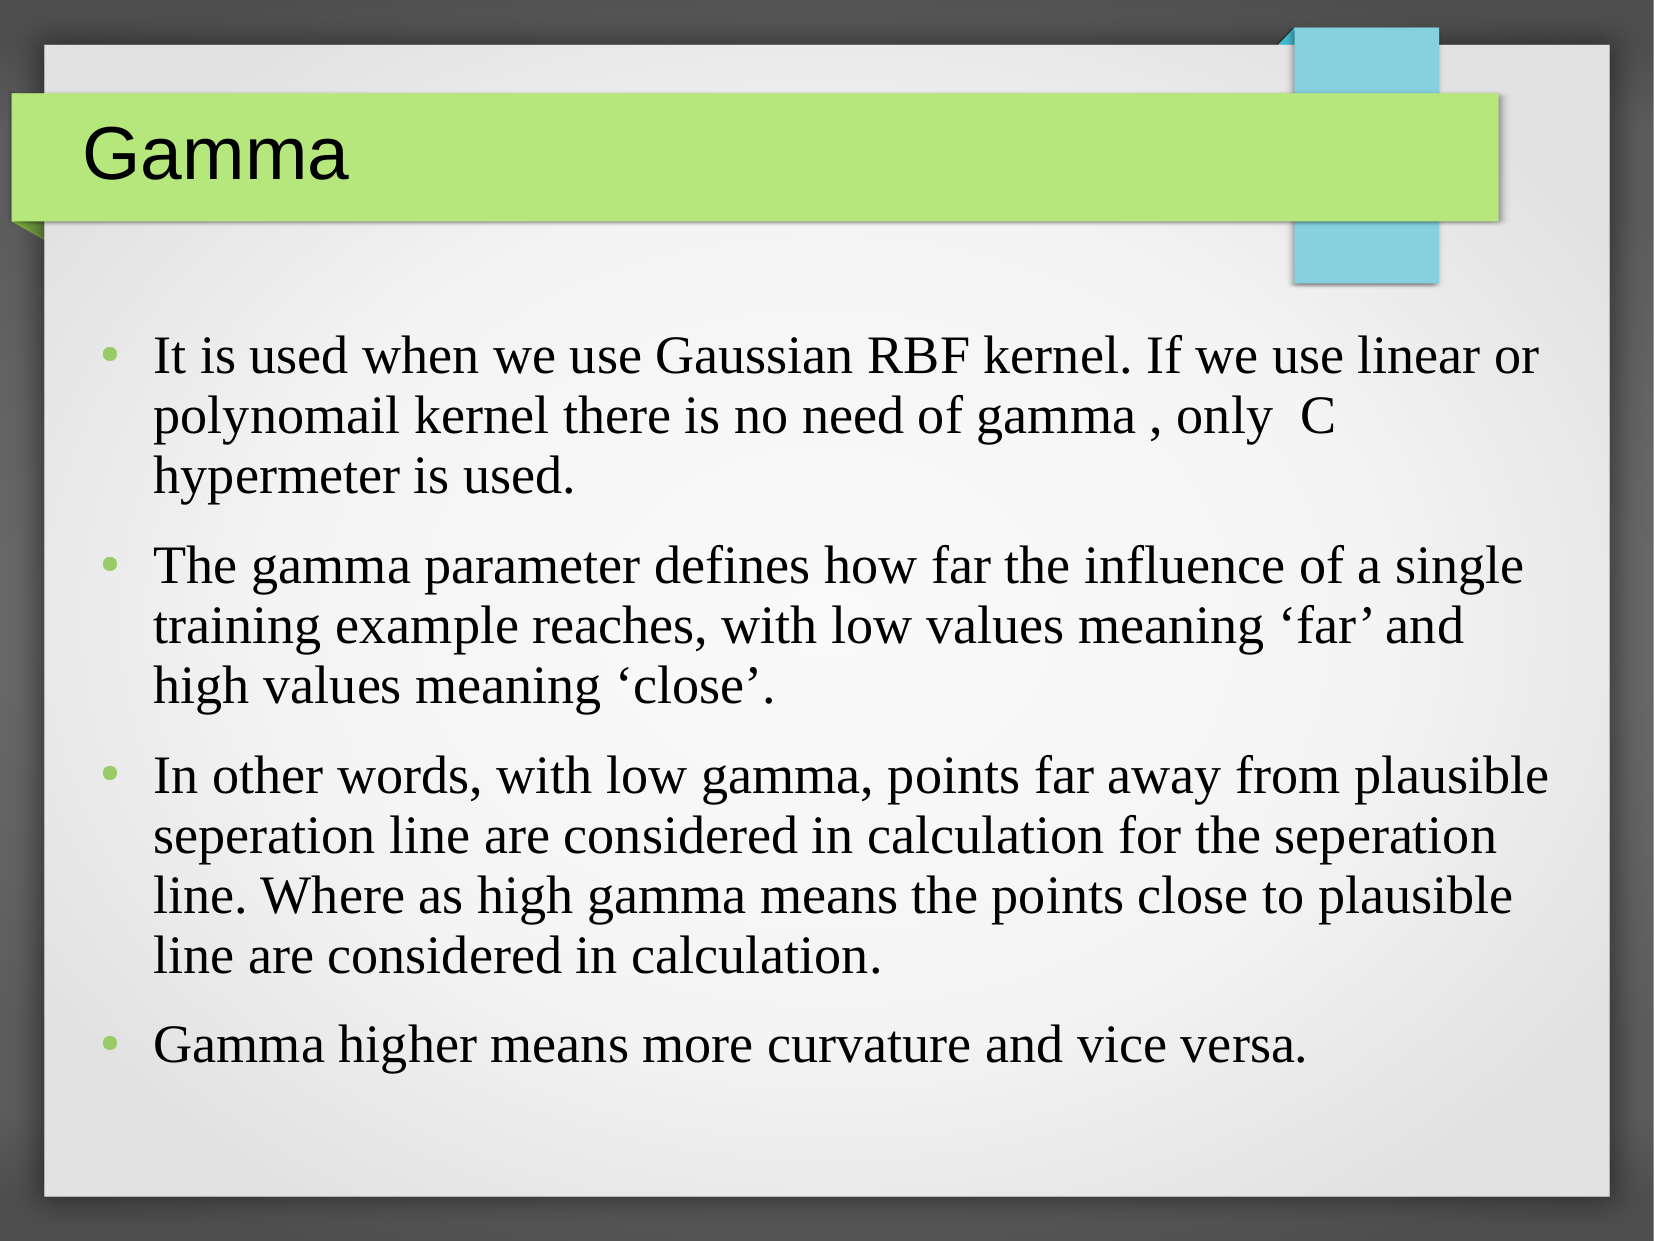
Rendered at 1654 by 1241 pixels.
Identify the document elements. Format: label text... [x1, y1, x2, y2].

title Gamma [82, 94, 1264, 213]
picture [0, 0, 1654, 1241]
list It is used when we use Gaussian RBF kernel. If we use linear or polynomail kernel there is no need of gamma , only C hypermeter is used. The gamma parameter defines how far the influence of a single training example reaches, with low values meaning ‘far’ and high values meaning ‘close’. In other words, with low gamma, points far away from plausible seperation line are considered in calculation for the seperation line. Where as high gamma means the points close to plausible line are considered in calculation. Gamma higher means more curvature and vice versa. [82, 236, 1571, 1111]
